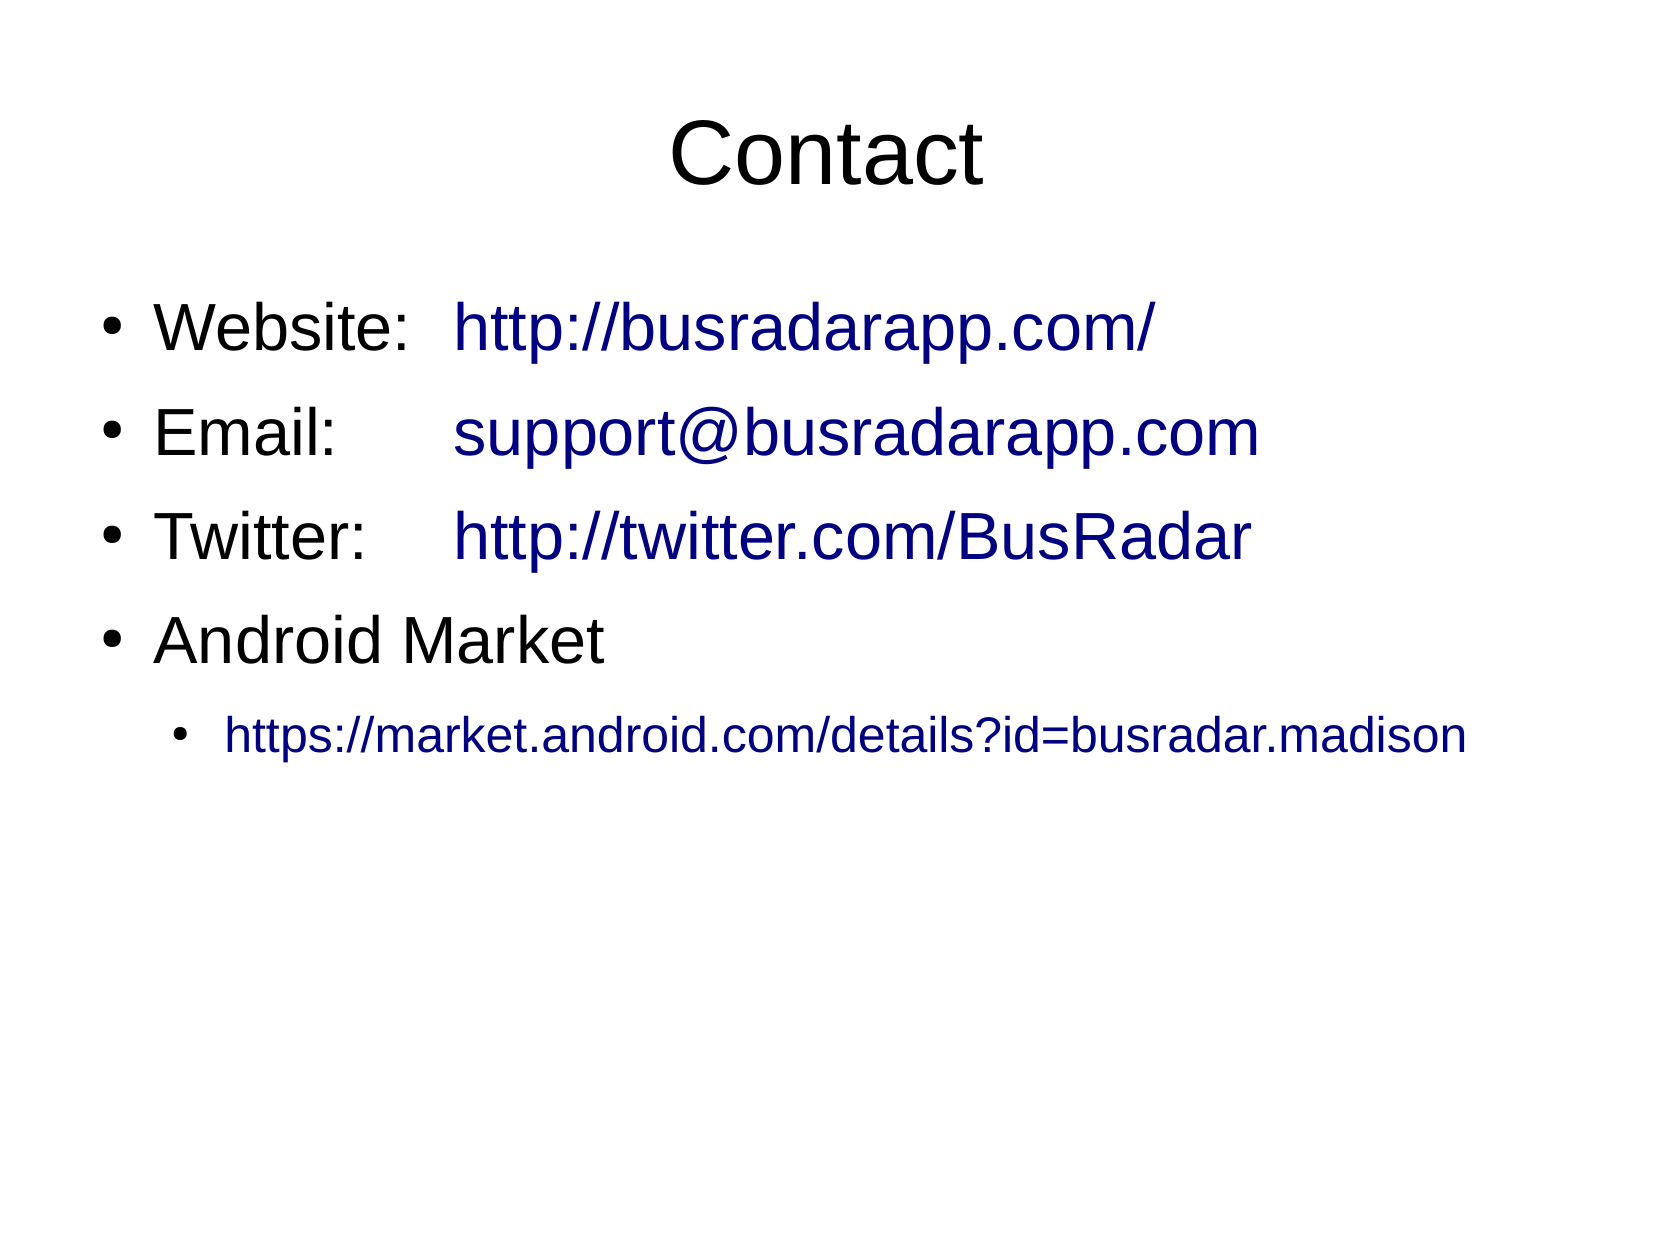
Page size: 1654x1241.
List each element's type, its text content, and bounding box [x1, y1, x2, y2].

list Website: http://busradarapp.com/ Email: support@busradarapp.com Twitter: http://twitter.com/BusRadar Android Market https://market.android.com/details?id=busradar.madison [82, 290, 1571, 1109]
title Contact [82, 56, 1571, 250]
